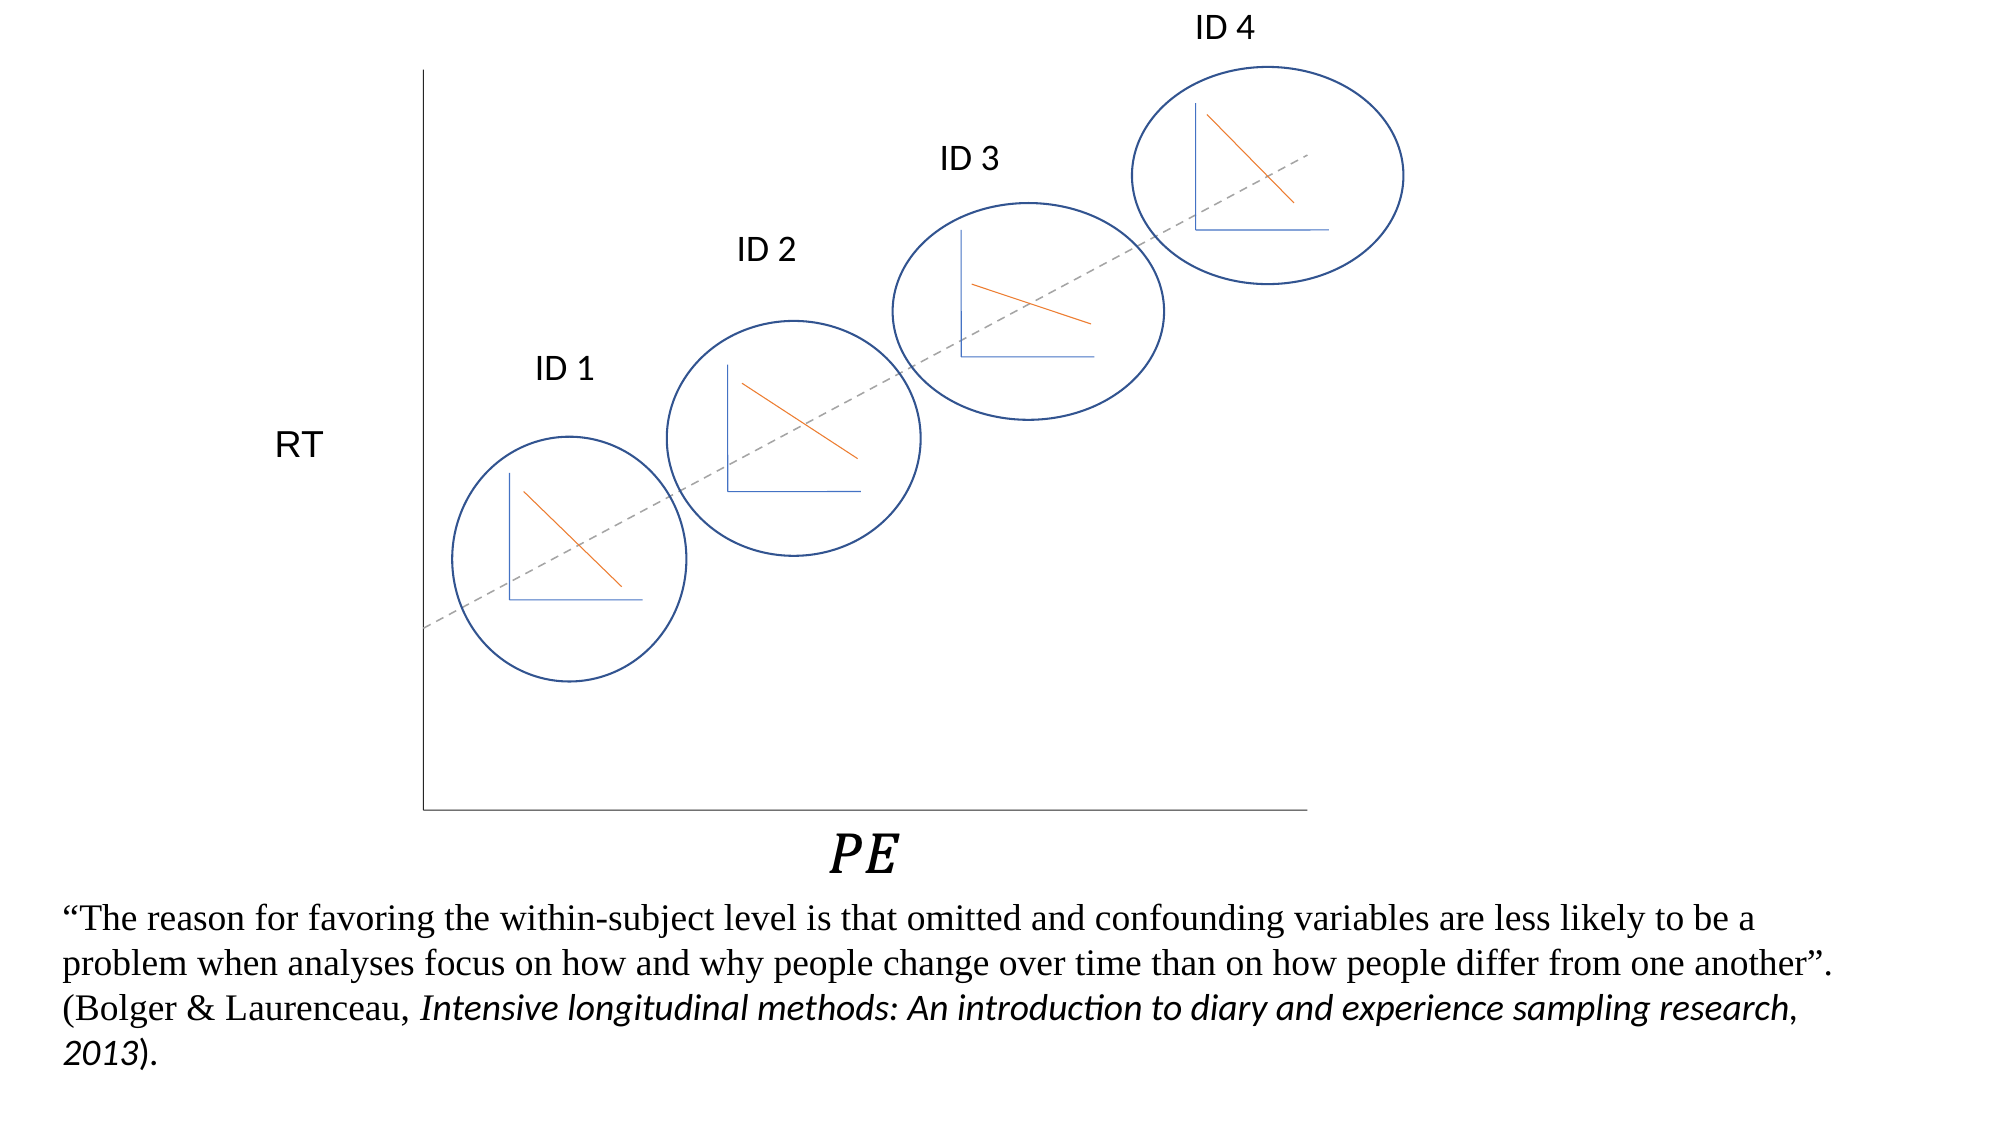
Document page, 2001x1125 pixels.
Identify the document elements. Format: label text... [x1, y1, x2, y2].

text_box RT [259, 415, 438, 473]
text_box [781, 811, 947, 885]
text_box “The reason for favoring the within-subject level is that omitted and confounding variables are less likely to be a problem when analyses focus on how and why people change over time than on how people differ from one another”. (Bolger & Laurenceau, Intensive longitudinal methods: An introduction to diary and experience sampling research, 2013). [47, 885, 1871, 1081]
text_box ID 3 [924, 125, 1037, 186]
text_box ID 1 [520, 335, 632, 396]
text_box ID 2 [721, 216, 834, 277]
text_box ID 4 [1180, 0, 1292, 55]
